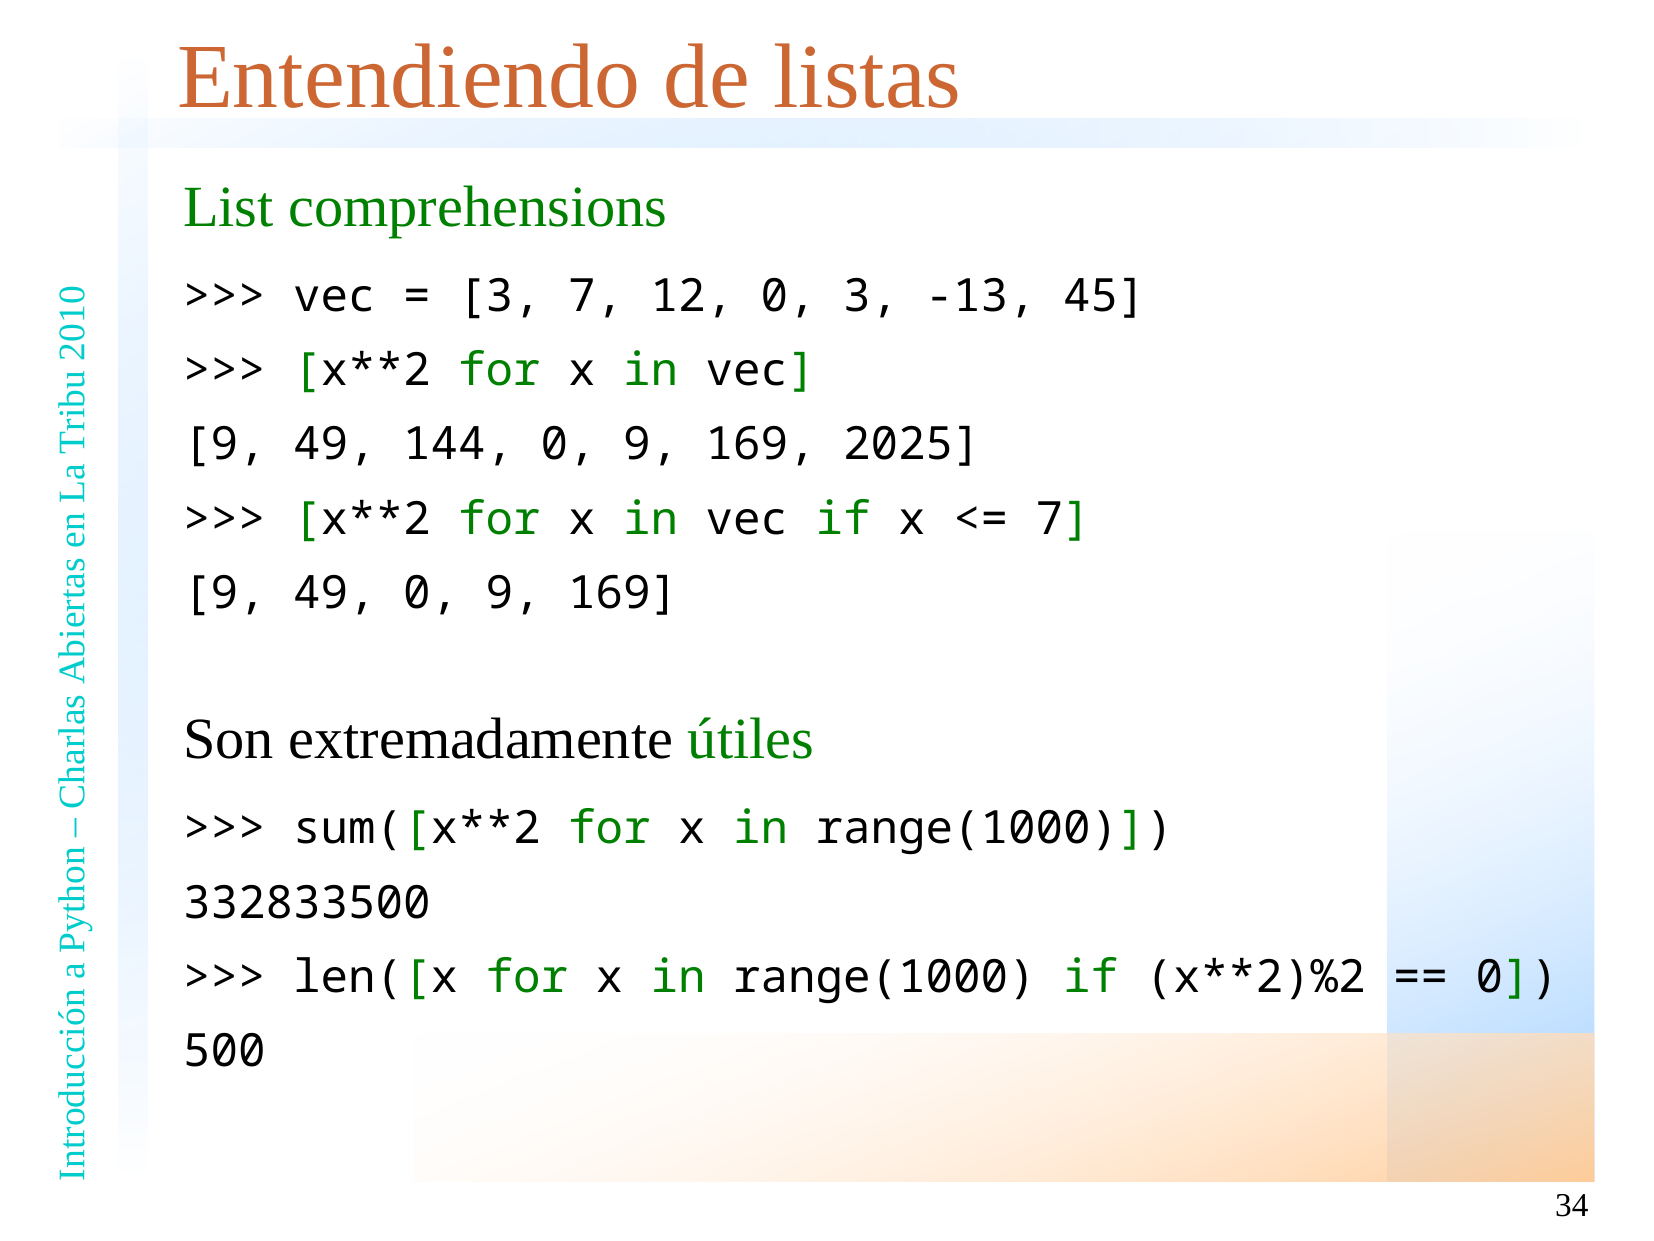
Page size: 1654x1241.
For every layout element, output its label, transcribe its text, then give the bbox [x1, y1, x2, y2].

text_box List comprehensions >>> vec = [3, 7, 12, 0, 3, -13, 45] >>> [x**2 for x in vec] [9, 49, 144, 0, 9, 169, 2025] >>> [x**2 for x in vec if x <= 7] [9, 49, 0, 9, 169] Son extremadamente útiles >>> sum([x**2 for x in range(1000)]) 332833500 >>> len([x for x in range(1000) if (x**2)%2 == 0]) 500 [147, 147, 1595, 1182]
title Entendiendo de listas [177, 0, 1595, 147]
